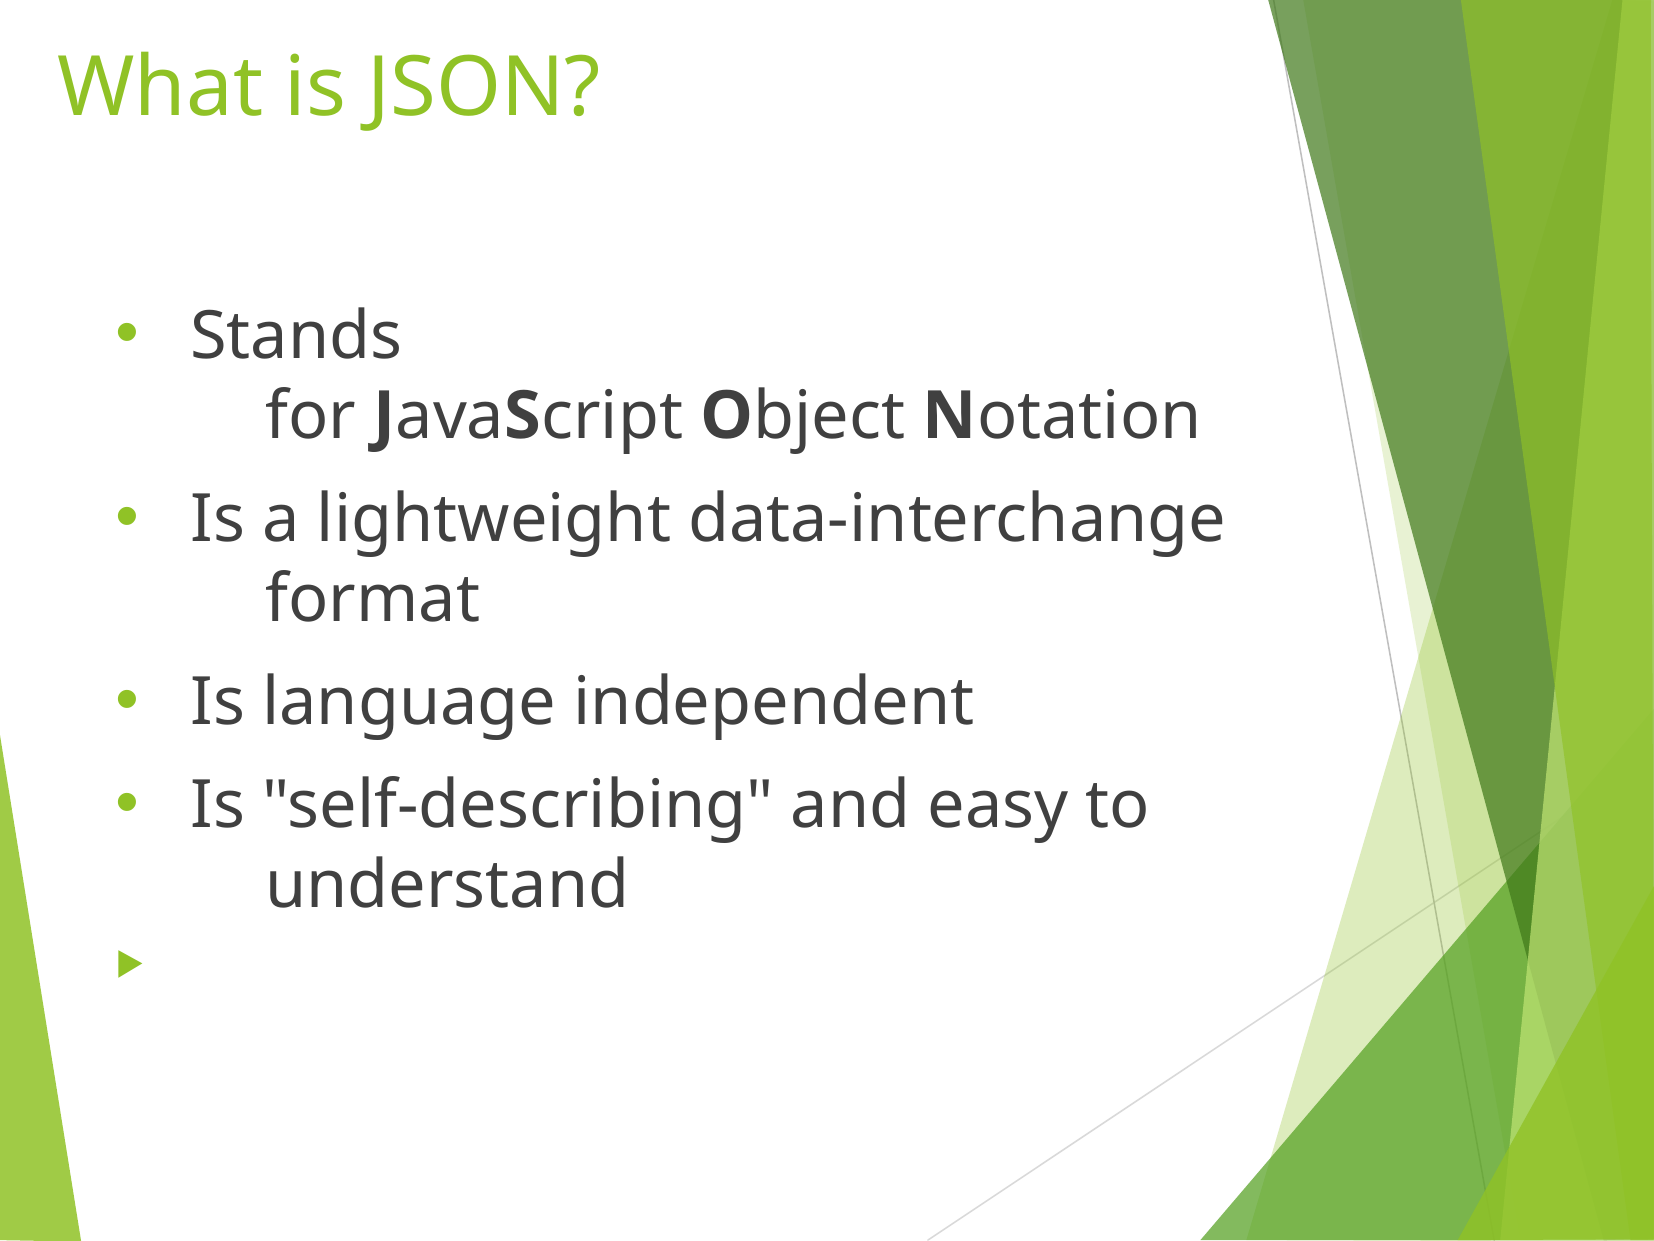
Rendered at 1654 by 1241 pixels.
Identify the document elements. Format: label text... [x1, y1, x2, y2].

title What is JSON? [42, 24, 1531, 167]
list Stands for JavaScript Object Notation Is a lightweight data-interchange format Is language independent Is "self-describing" and easy to understand [100, 284, 1249, 986]
